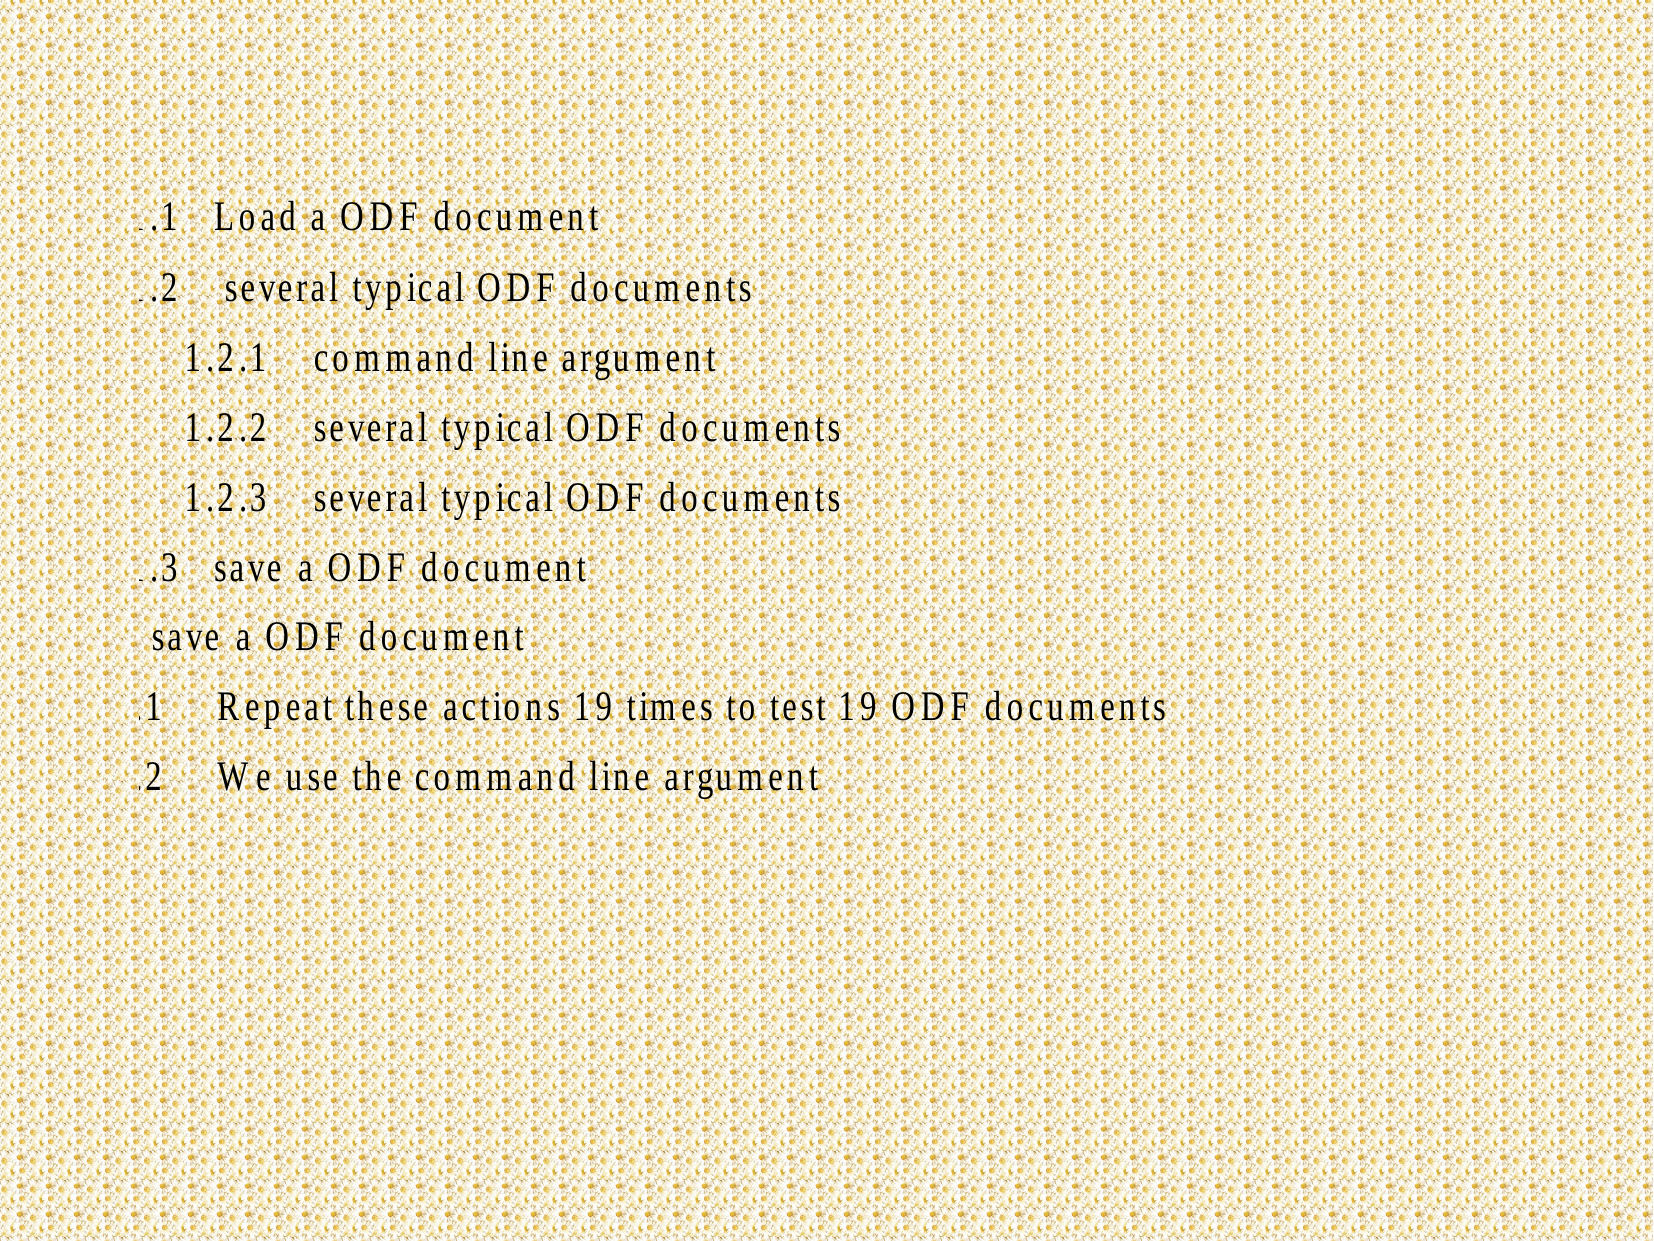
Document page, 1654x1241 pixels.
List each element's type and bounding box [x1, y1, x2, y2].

picture [0, 0, 1654, 1241]
chart [139, 165, 1503, 1078]
